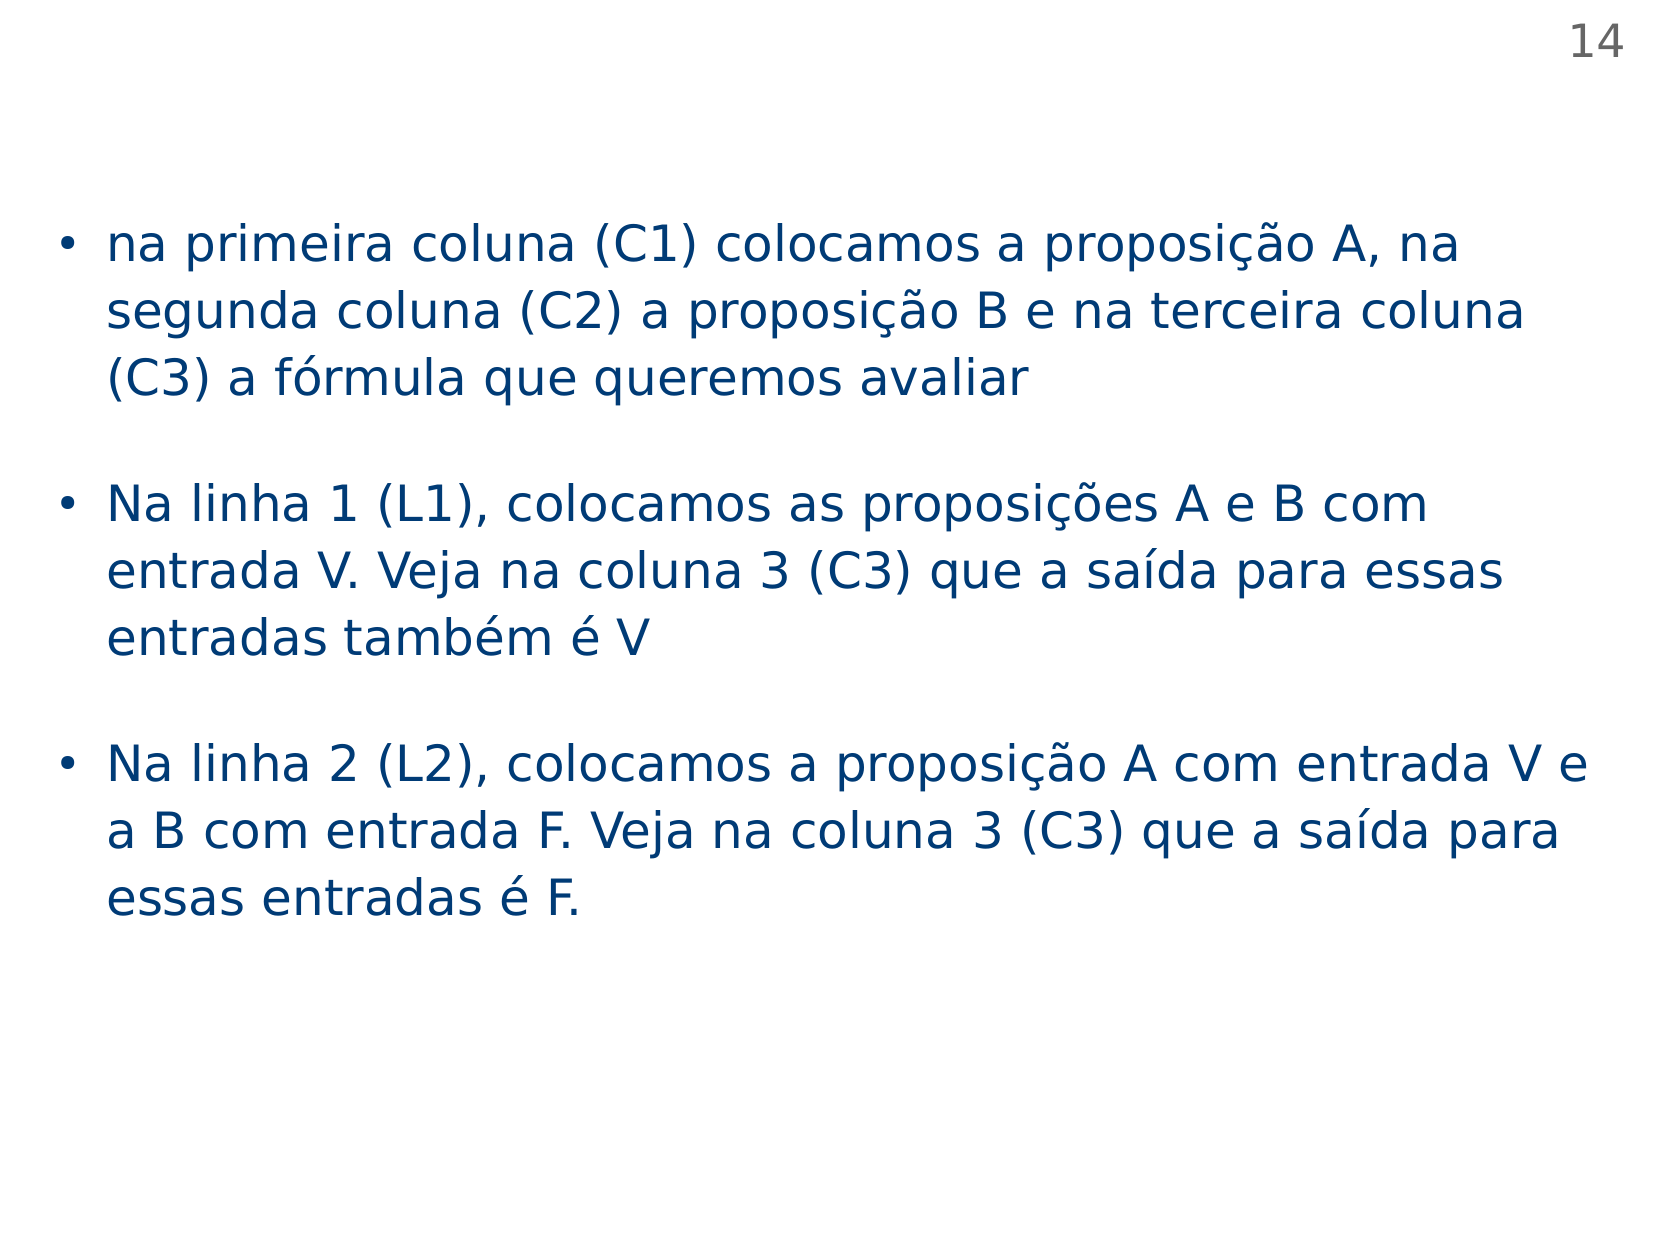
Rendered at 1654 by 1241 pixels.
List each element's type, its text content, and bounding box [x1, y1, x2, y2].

list na primeira coluna (C1) colocamos a proposição A, na segunda coluna (C2) a proposição B e na terceira coluna (C3) a fórmula que queremos avaliar Na linha 1 (L1), colocamos as proposições A e B com entrada V. Veja na coluna 3 (C3) que a saída para essas entradas também é V Na linha 2 (L2), colocamos a proposição A com entrada V e a B com entrada F. Veja na coluna 3 (C3) que a saída para essas entradas é F. [59, 206, 1625, 1211]
